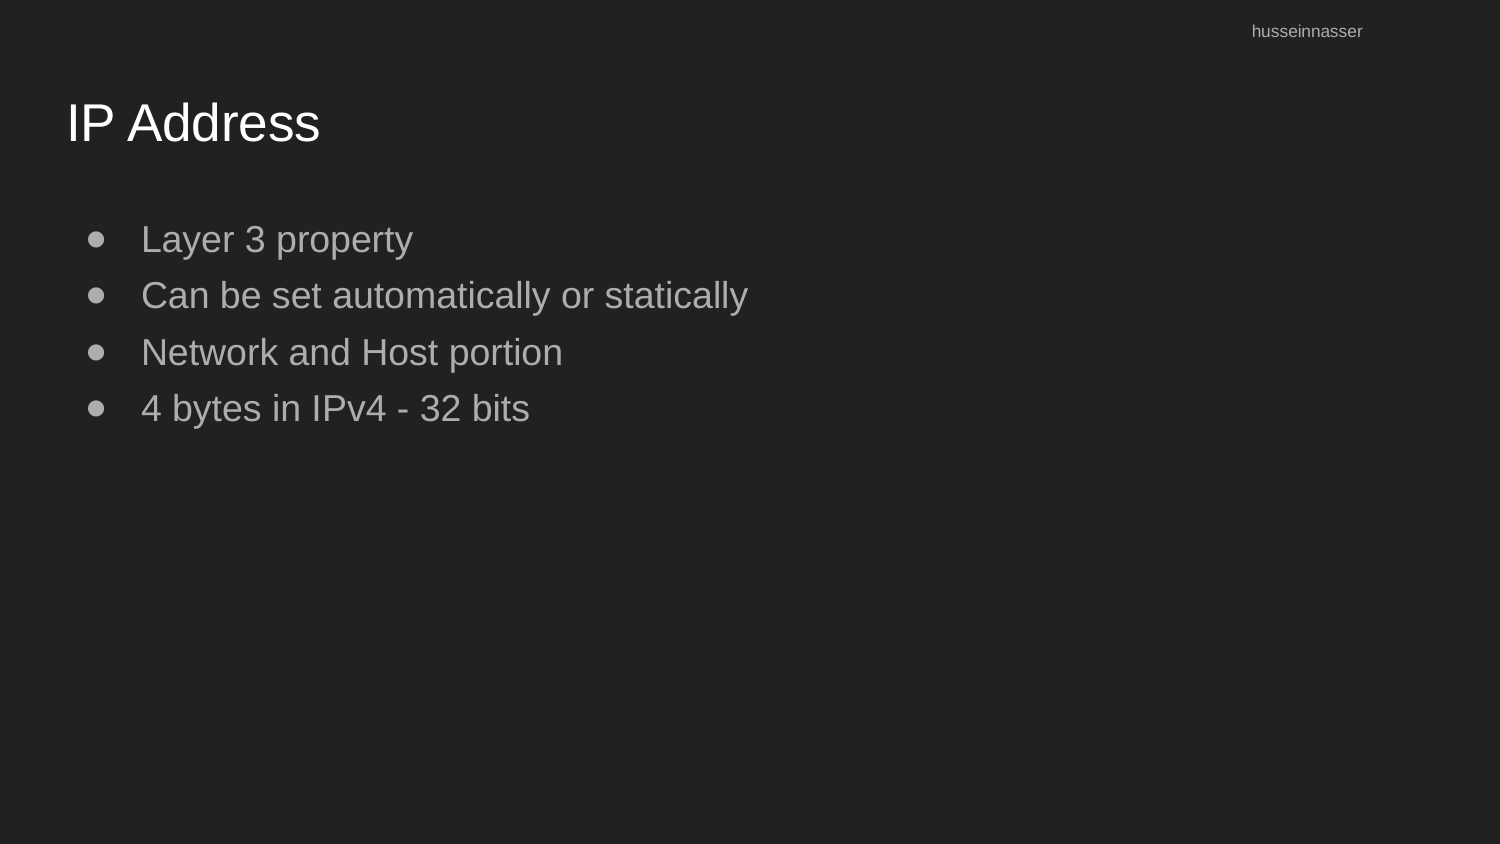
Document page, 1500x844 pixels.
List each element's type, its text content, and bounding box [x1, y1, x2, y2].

title IP Address [51, 72, 1449, 167]
list Layer 3 property Can be set automatically or statically Network and Host portion 4 bytes in IPv4 - 32 bits [51, 189, 1449, 750]
subtitle husseinnasser [1236, 11, 1492, 53]
